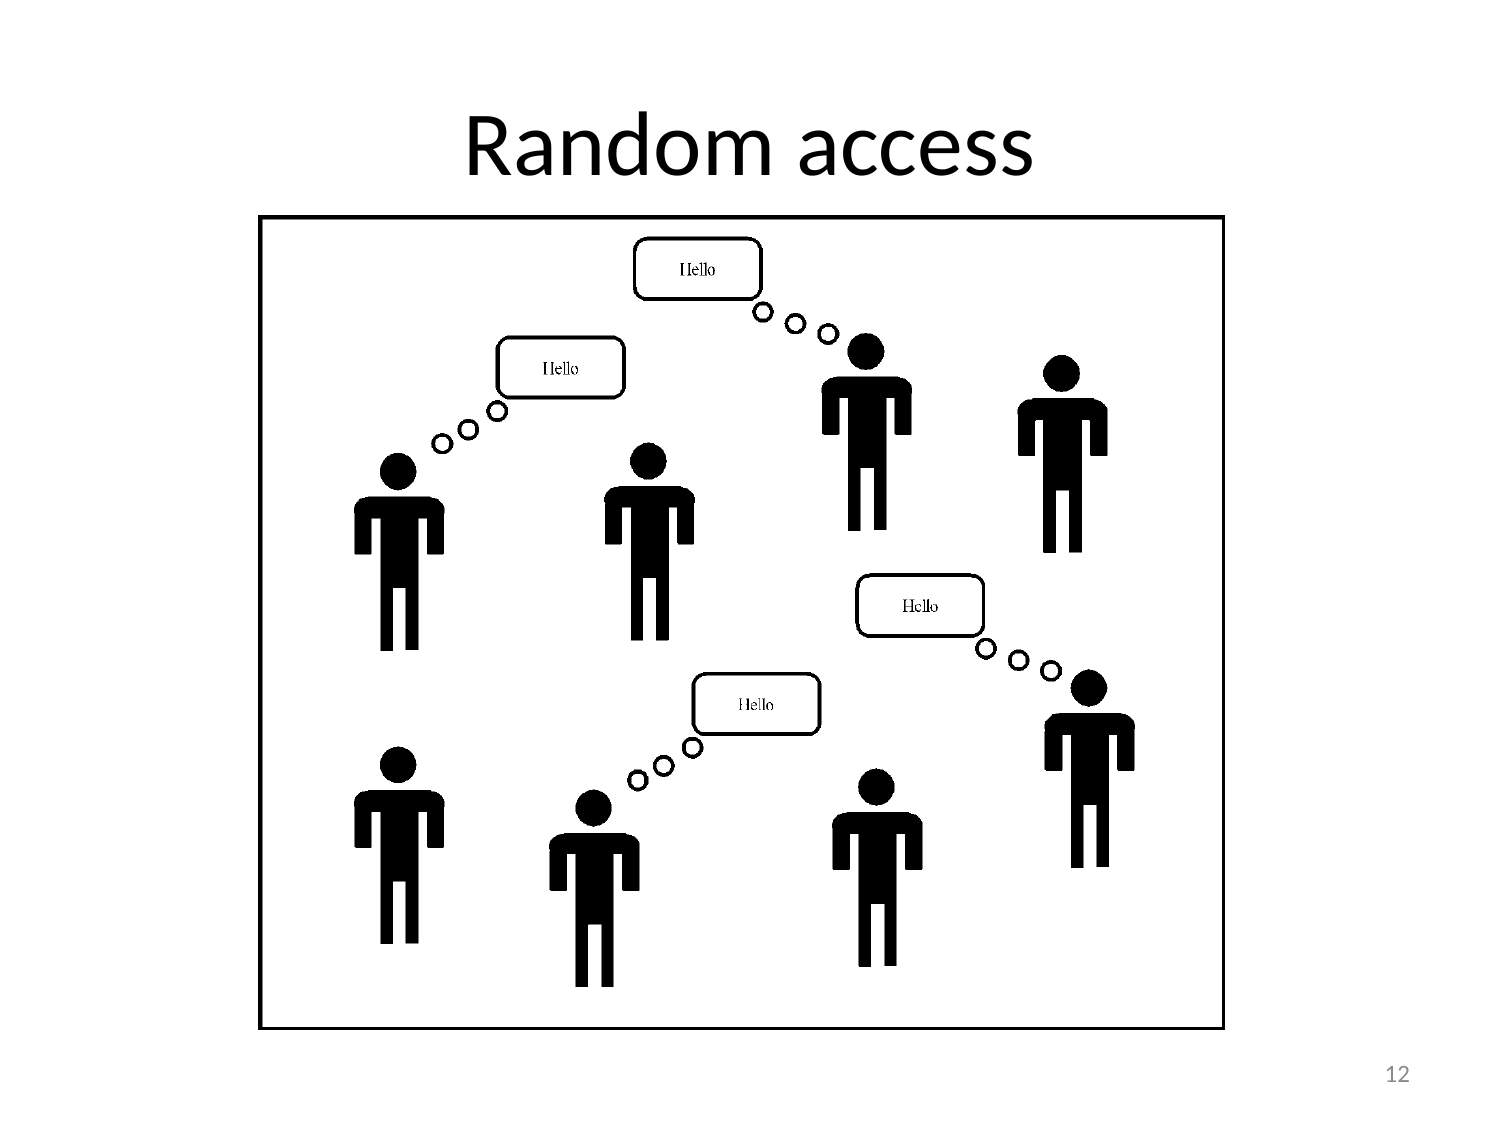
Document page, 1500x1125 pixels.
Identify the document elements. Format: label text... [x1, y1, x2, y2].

picture [258, 215, 1225, 1030]
title Random access [75, 45, 1425, 233]
slide_number <number> [1074, 1042, 1425, 1103]
